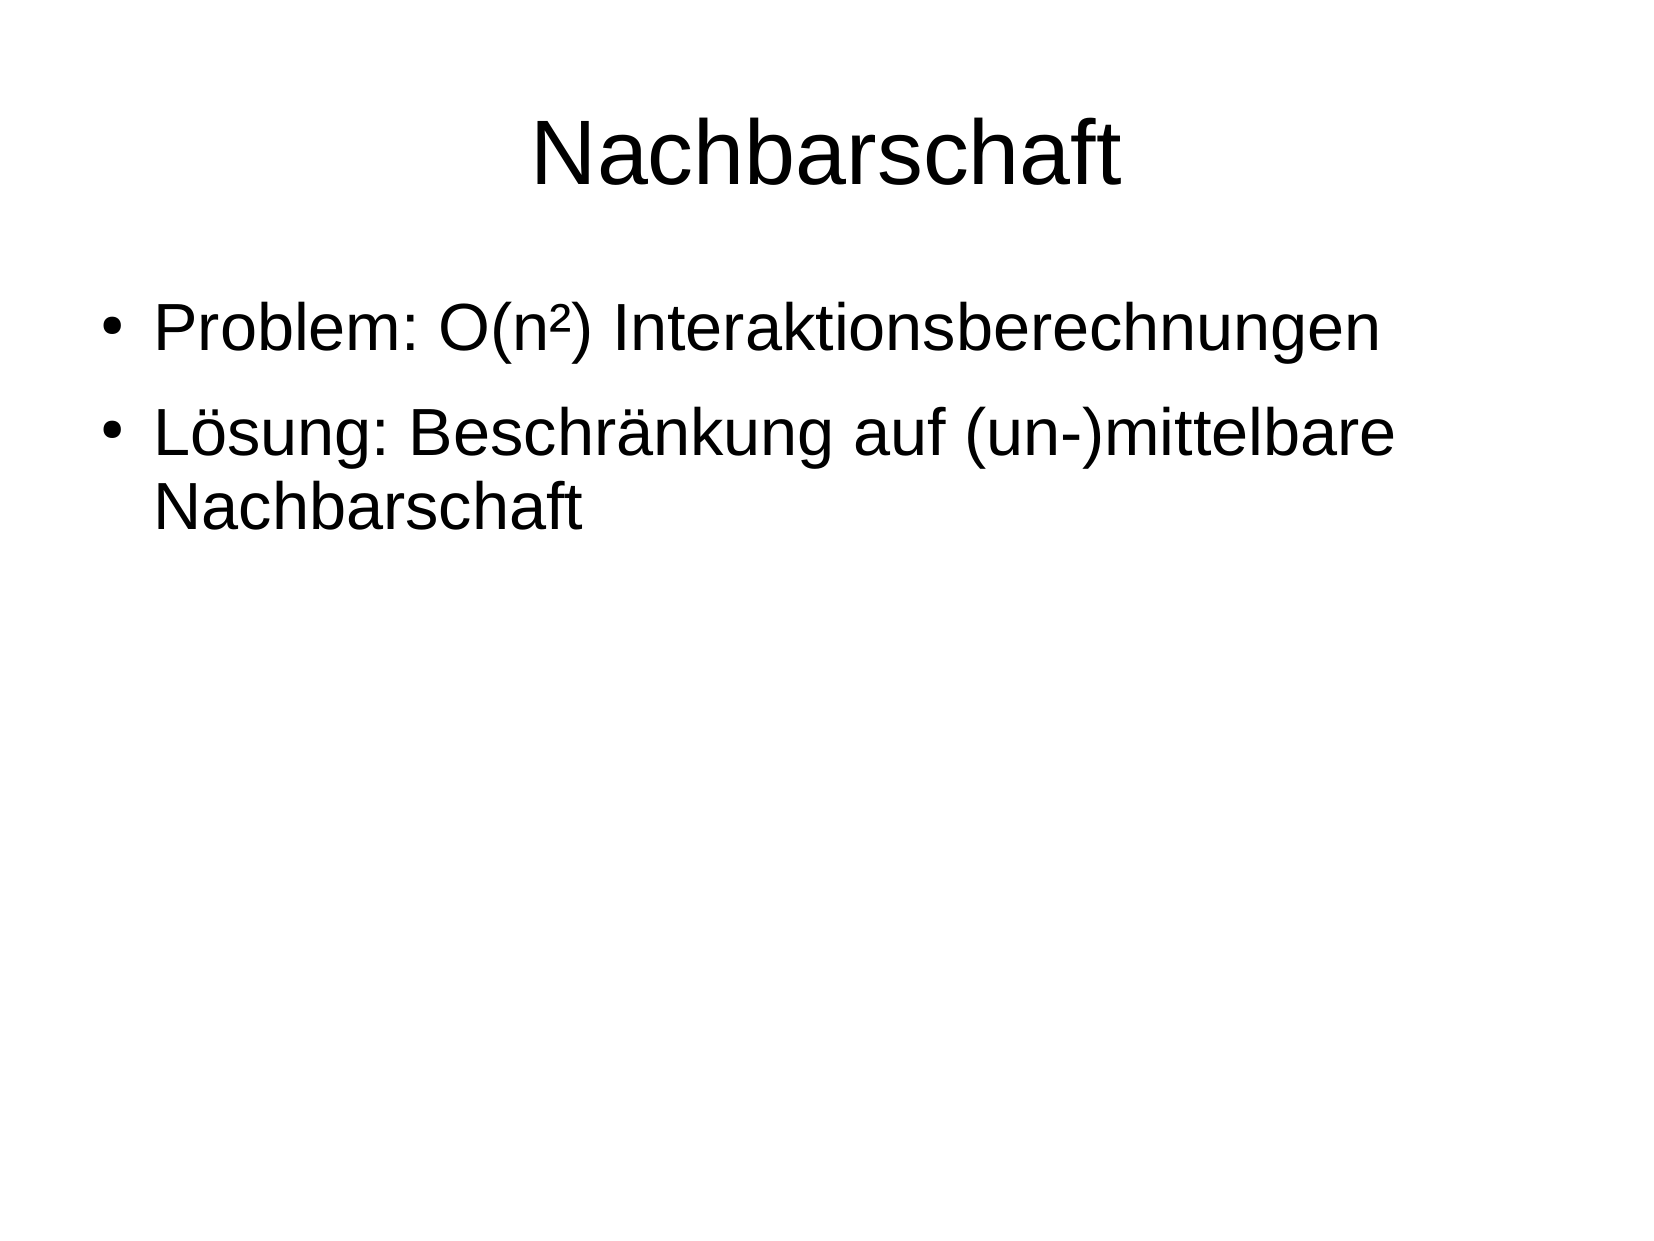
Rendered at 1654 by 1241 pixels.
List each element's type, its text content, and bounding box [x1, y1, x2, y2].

list Problem: O(n²) Interaktionsberechnungen Lösung: Beschränkung auf (un-)mittelbare Nachbarschaft [82, 290, 1538, 1010]
title Nachbarschaft [82, 49, 1571, 257]
